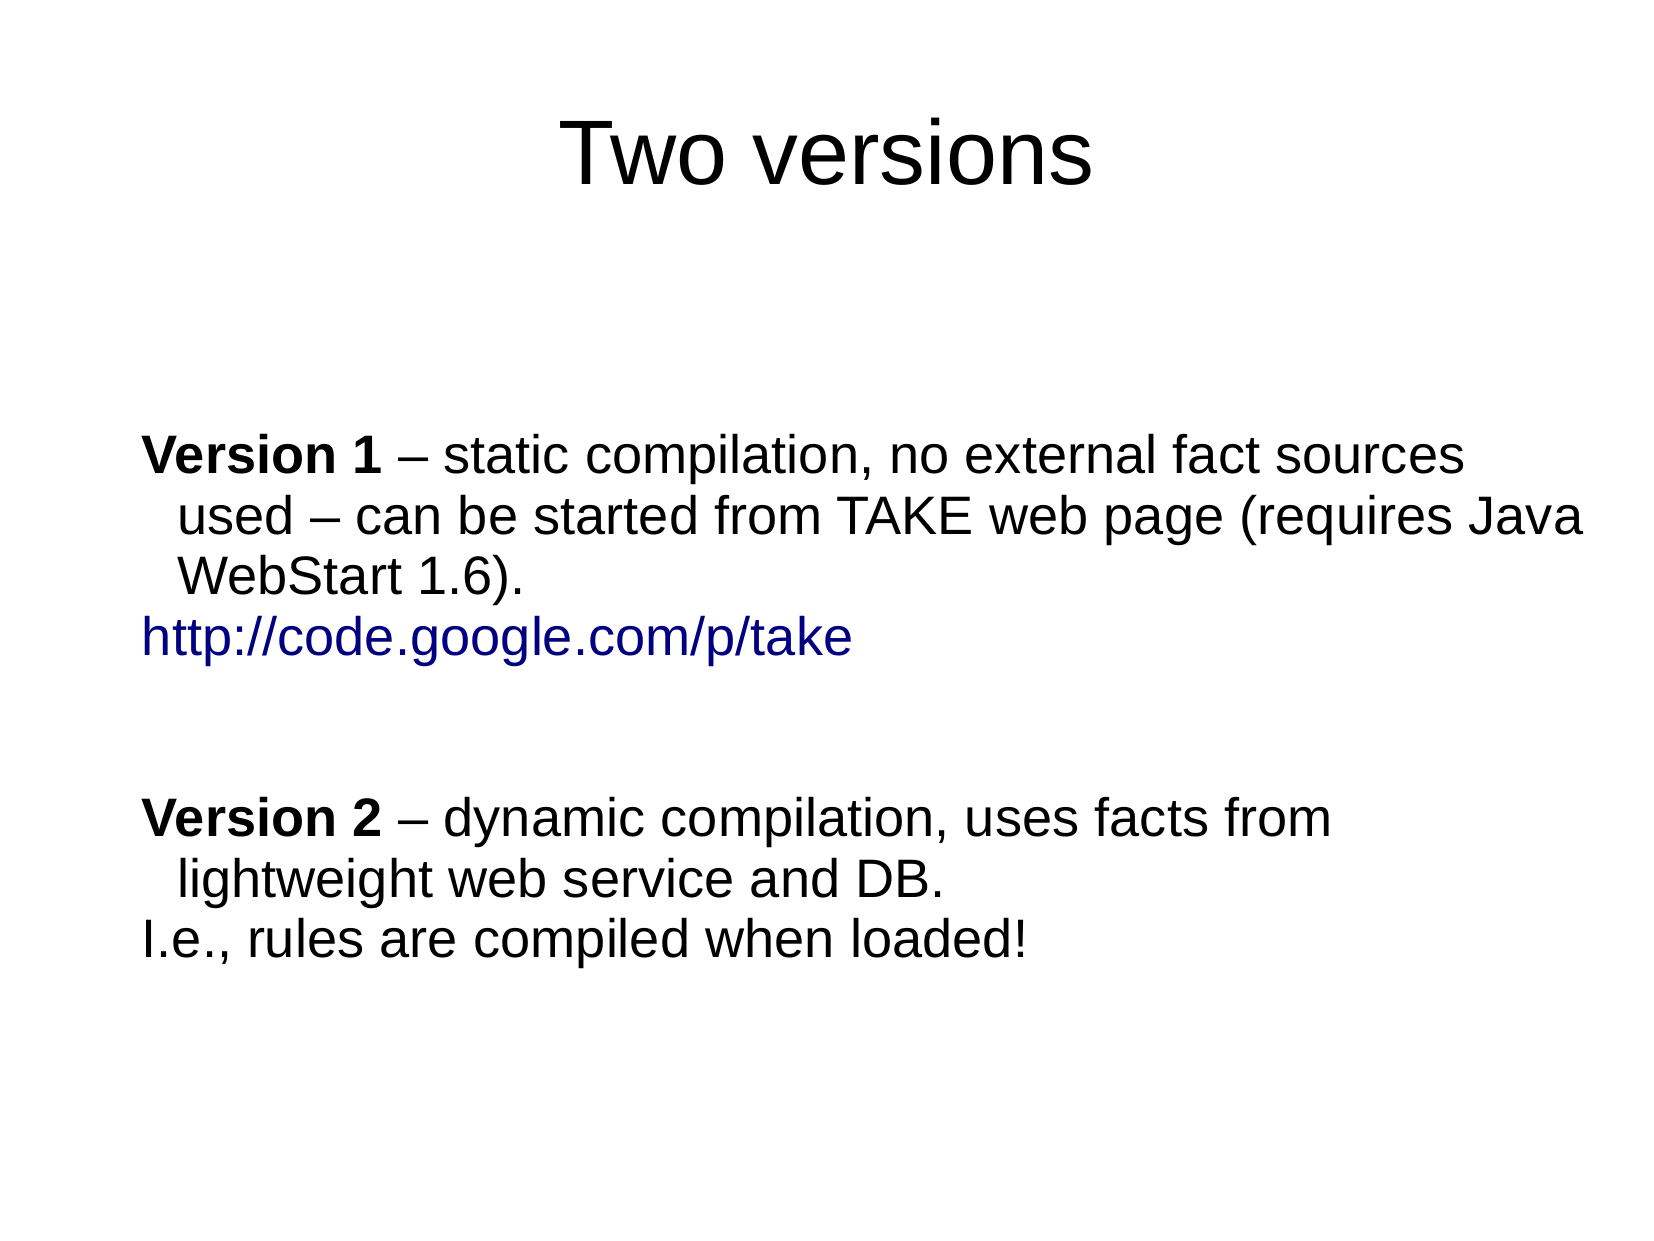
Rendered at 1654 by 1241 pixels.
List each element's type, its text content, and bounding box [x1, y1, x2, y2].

subtitle Version 1 – static compilation, no external fact sources used – can be started from TAKE web page (requires Java WebStart 1.6). http://code.google.com/p/take Version 2 – dynamic compilation, uses facts from lightweight web service and DB. I.e., rules are compiled when loaded! [106, 295, 1595, 1099]
title Two versions [82, 56, 1571, 250]
